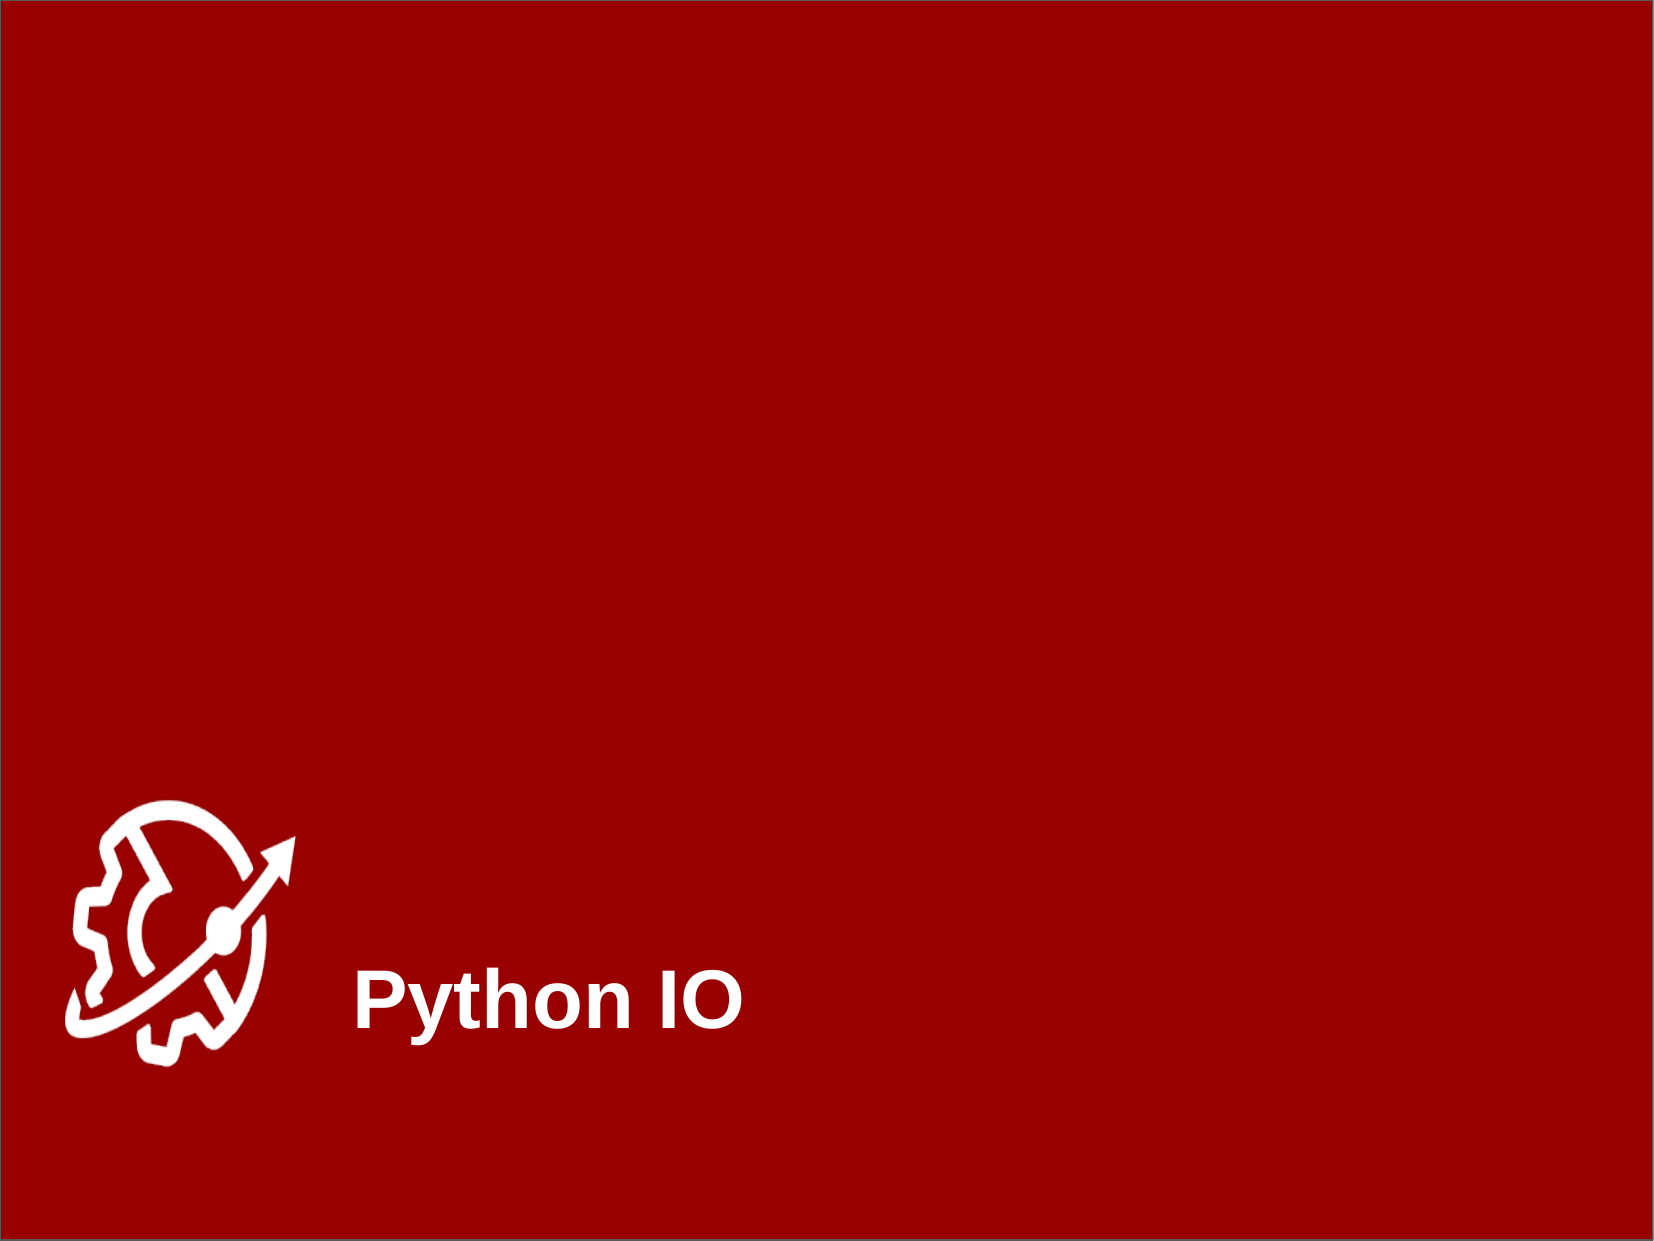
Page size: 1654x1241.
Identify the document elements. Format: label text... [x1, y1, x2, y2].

text_box Python IO [337, 565, 1597, 1060]
picture [51, 790, 307, 1076]
